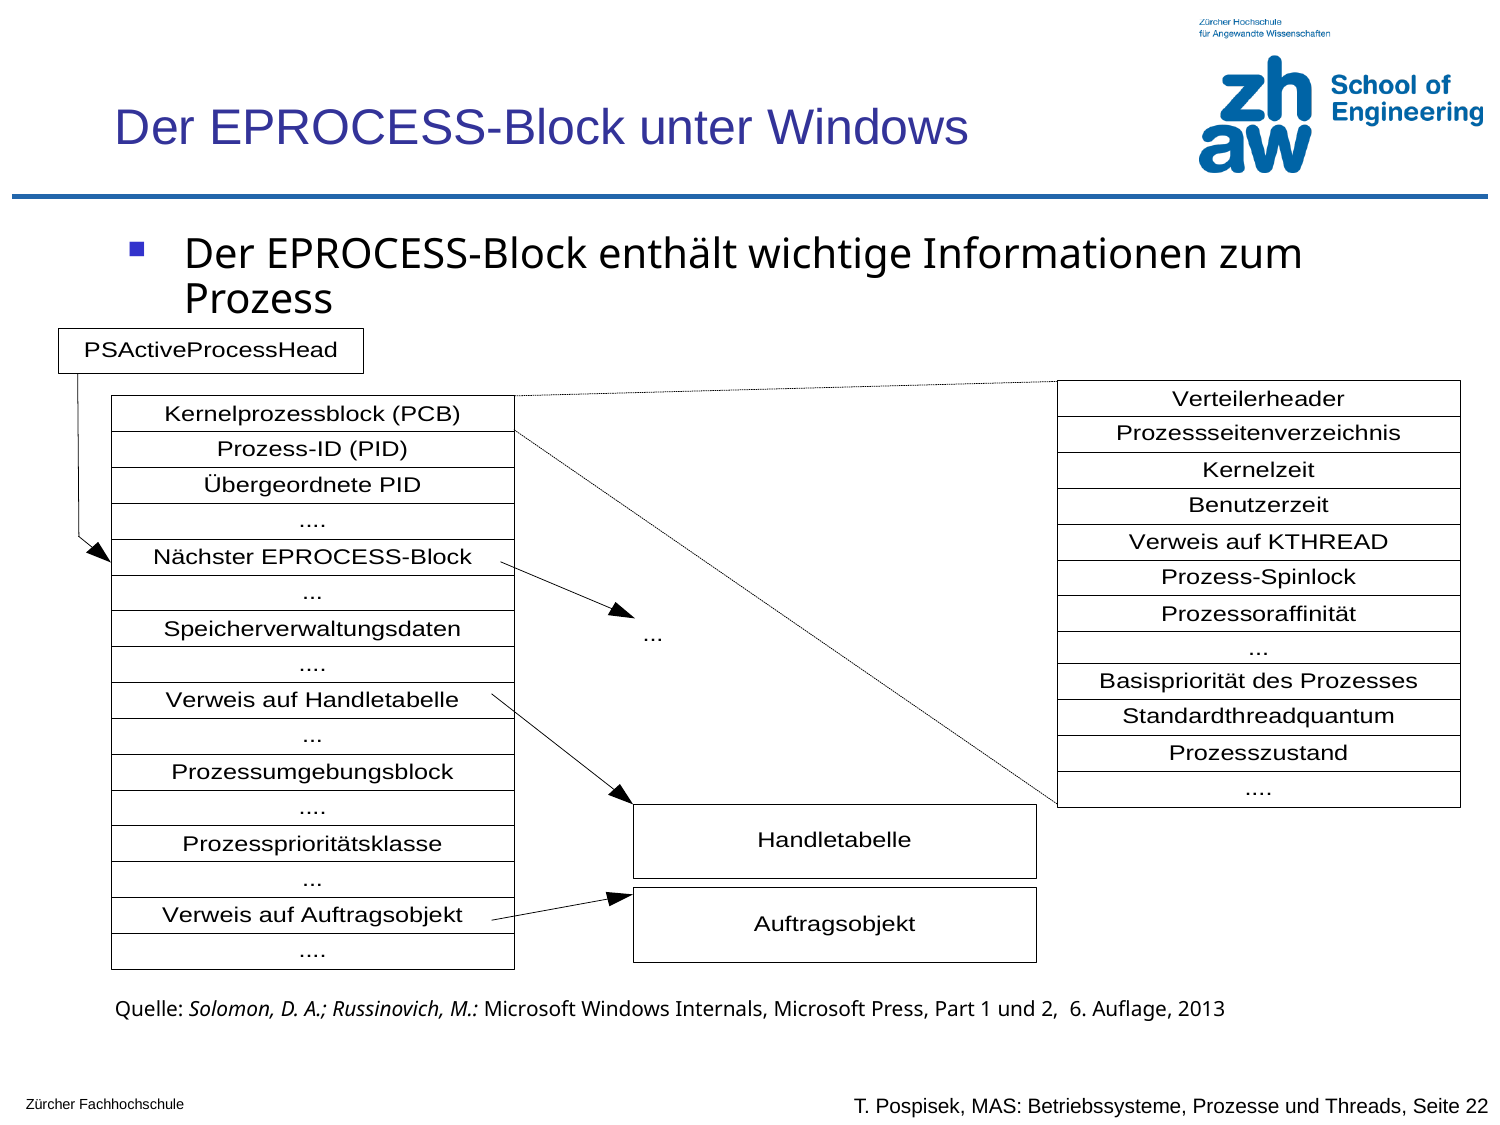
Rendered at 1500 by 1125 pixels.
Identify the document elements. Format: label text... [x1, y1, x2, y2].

title Der EPROCESS-Block unter Windows [99, 50, 1379, 163]
text_box Quelle: Solomon, D. A.; Russinovich, M.: Microsoft Windows Internals, Microsoft Press, Part 1 und 2, 6. Auflage, 2013 [100, 987, 1258, 1058]
list Der EPROCESS-Block enthält wichtige Informationen zum Prozess [112, 224, 1388, 324]
picture [1199, 19, 1483, 173]
picture [47, 324, 1465, 973]
